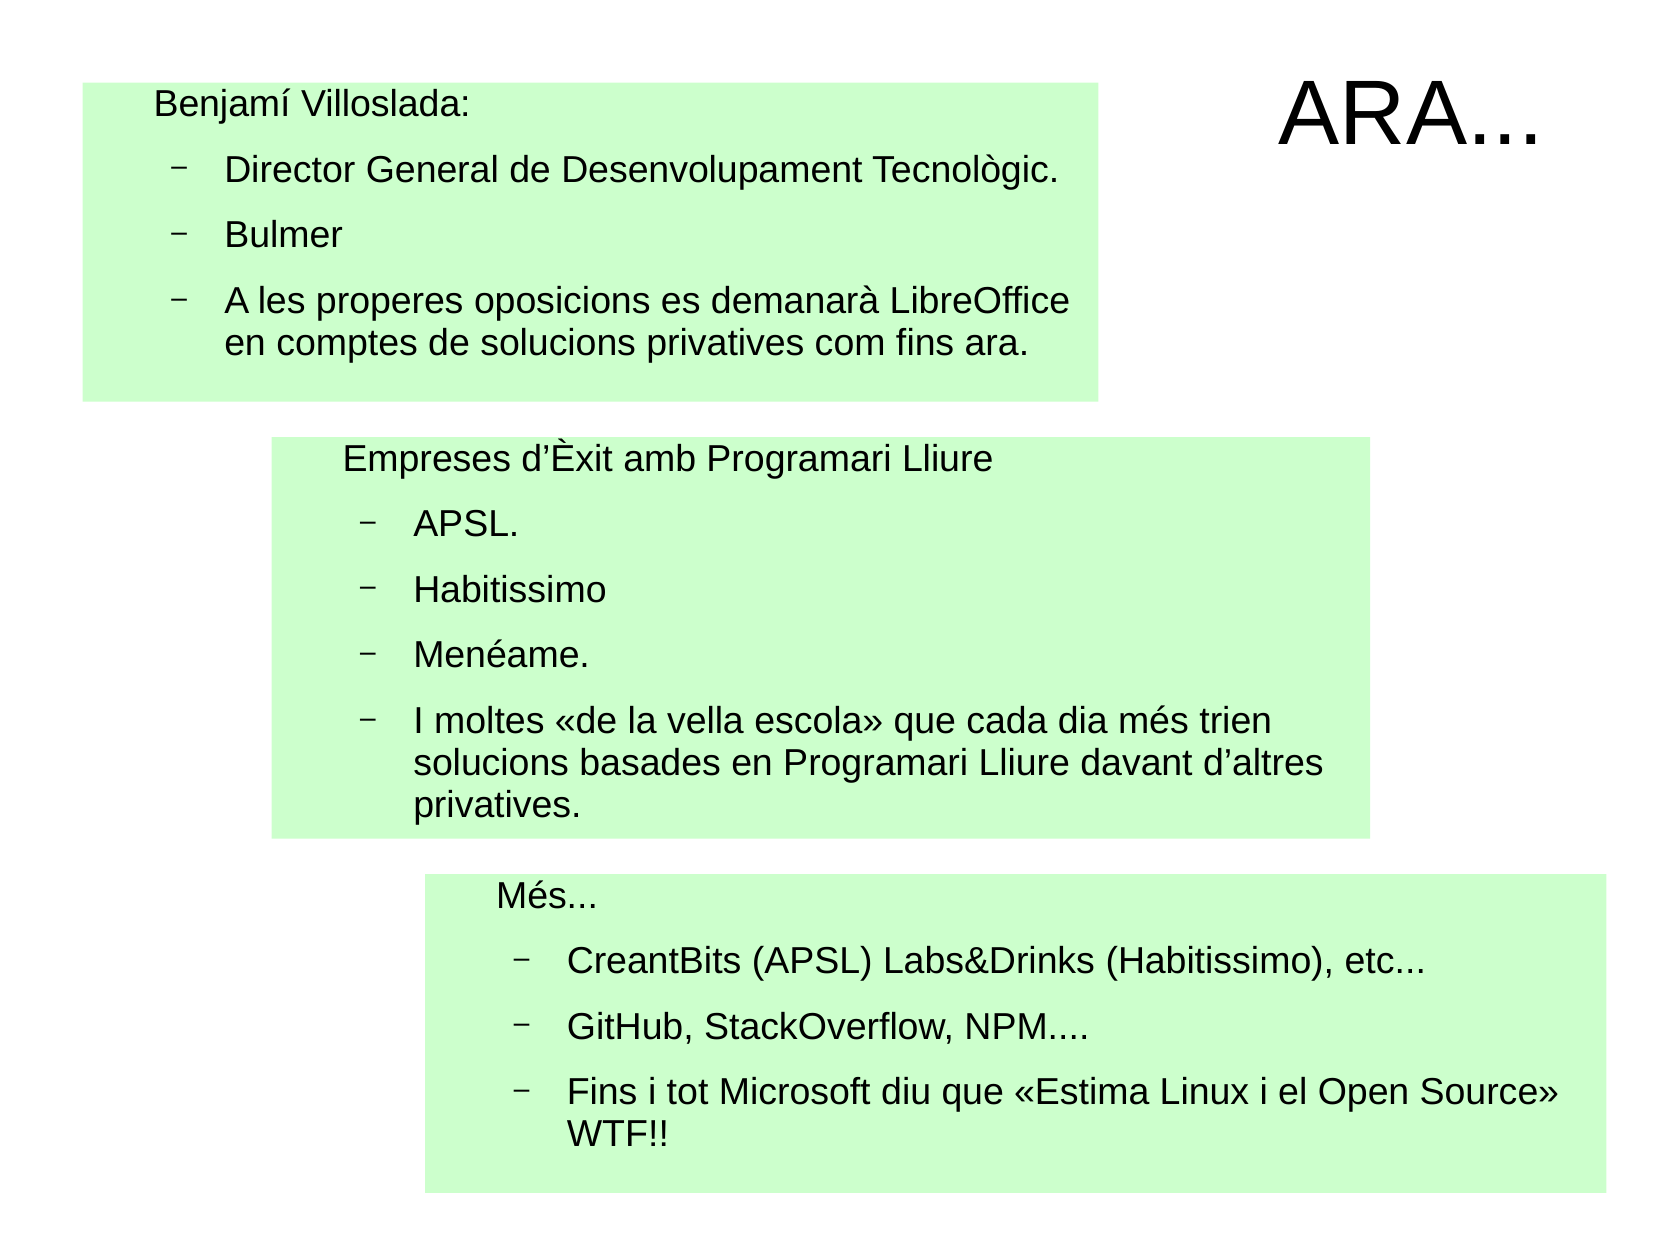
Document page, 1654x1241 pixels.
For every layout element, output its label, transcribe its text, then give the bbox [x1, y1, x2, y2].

title ARA... [1181, 25, 1642, 201]
list Benjamí Villoslada: Director General de Desenvolupament Tecnològic. Bulmer A les properes oposicions es demanarà LibreOffice en comptes de solucions privatives com fins ara. [82, 82, 1099, 402]
list Més... CreantBits (APSL) Labs&Drinks (Habitissimo), etc... GitHub, StackOverflow, NPM.... Fins i tot Microsoft diu que «Estima Linux i el Open Source» WTF!! [425, 874, 1607, 1193]
list Empreses d’Èxit amb Programari Lliure APSL. Habitissimo Menéame. I moltes «de la vella escola» que cada dia més trien solucions basades en Programari Lliure davant d’altres privatives. [271, 437, 1371, 839]
